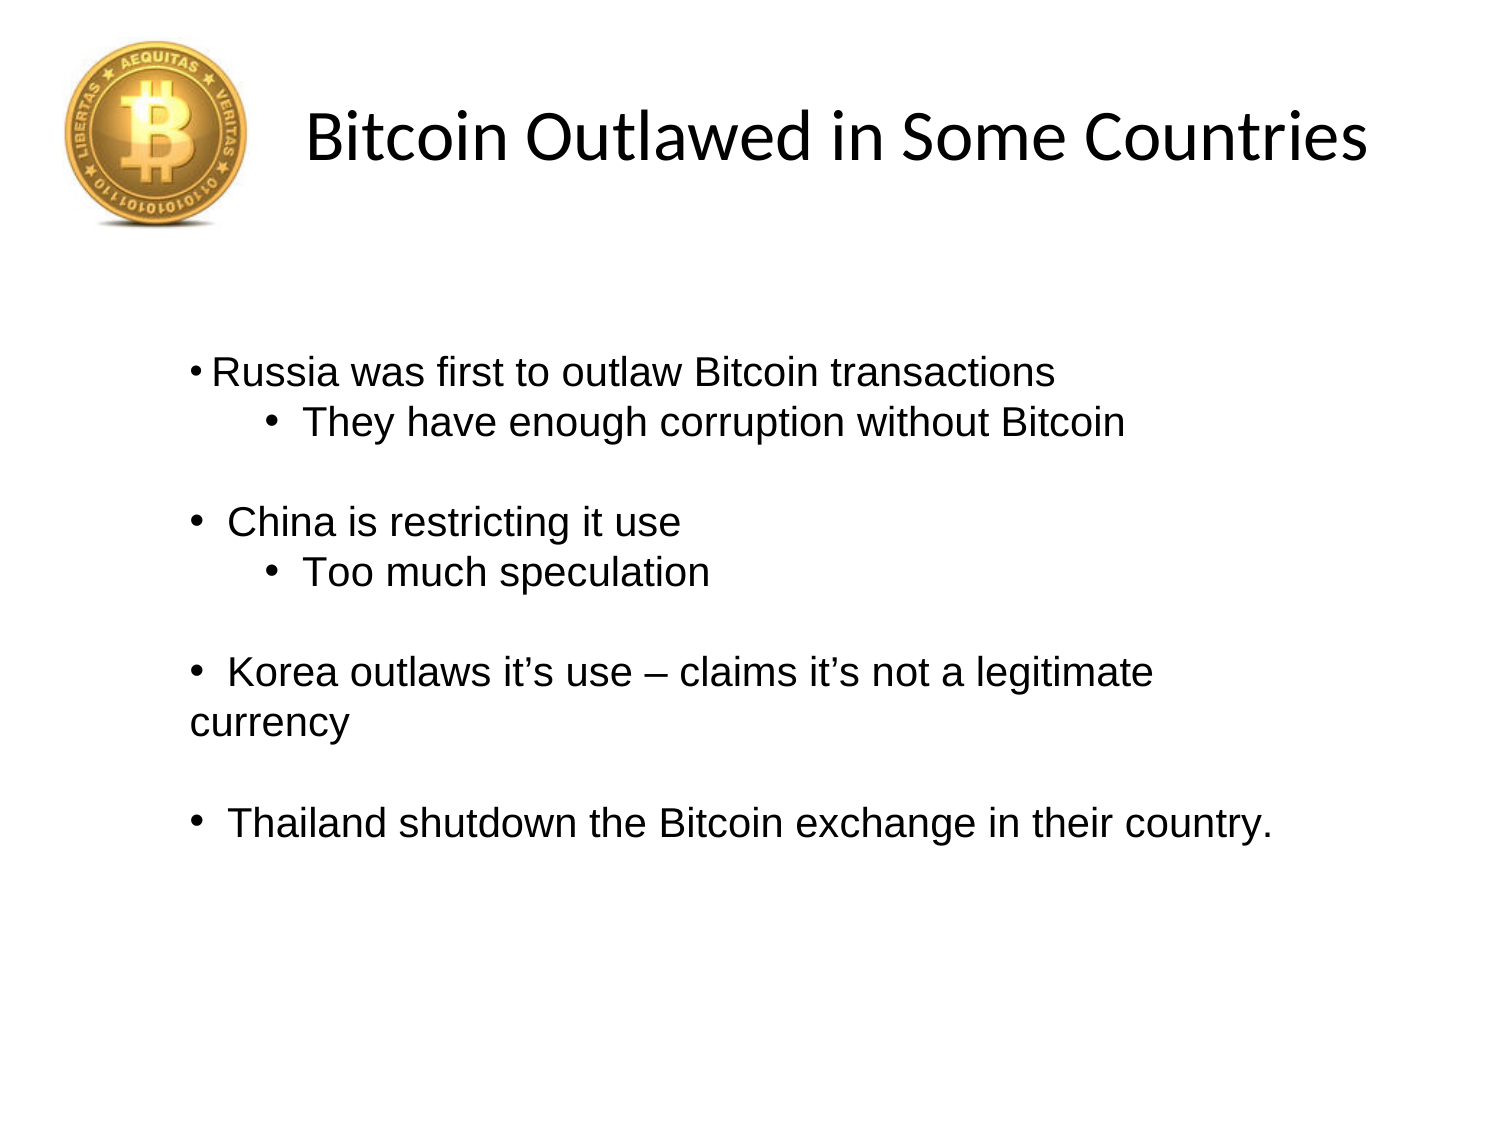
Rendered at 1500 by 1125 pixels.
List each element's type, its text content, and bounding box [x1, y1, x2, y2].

picture [62, 37, 250, 230]
text_box Russia was first to outlaw Bitcoin transactions They have enough corruption without Bitcoin China is restricting it use Too much speculation Korea outlaws it’s use – claims it’s not a legitimate currency Thailand shutdown the Bitcoin exchange in their country. [174, 337, 1338, 854]
text_box Bitcoin Outlawed in Some Countries [275, 37, 1401, 225]
